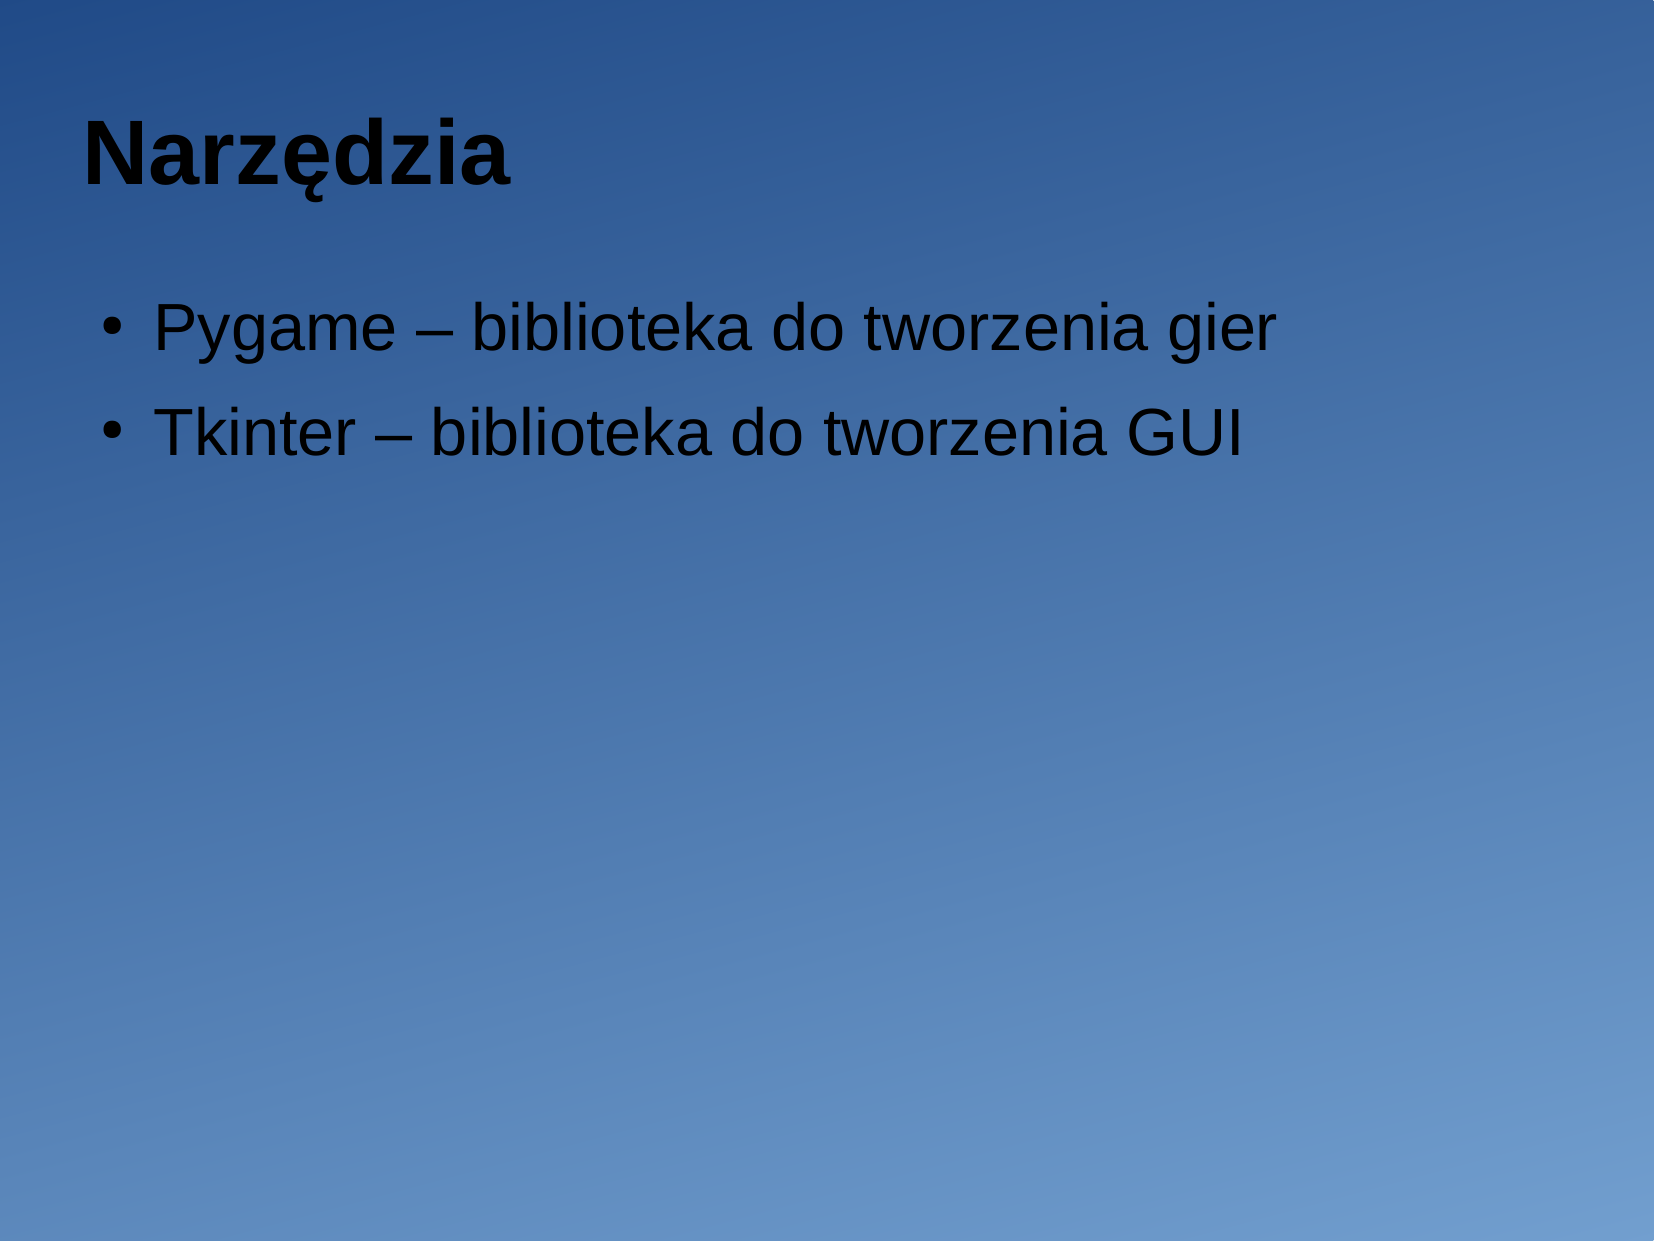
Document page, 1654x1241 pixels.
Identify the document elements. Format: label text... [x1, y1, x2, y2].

list Pygame – biblioteka do tworzenia gier Tkinter – biblioteka do tworzenia GUI [82, 290, 1571, 1010]
title Narzędzia [82, 49, 1571, 257]
